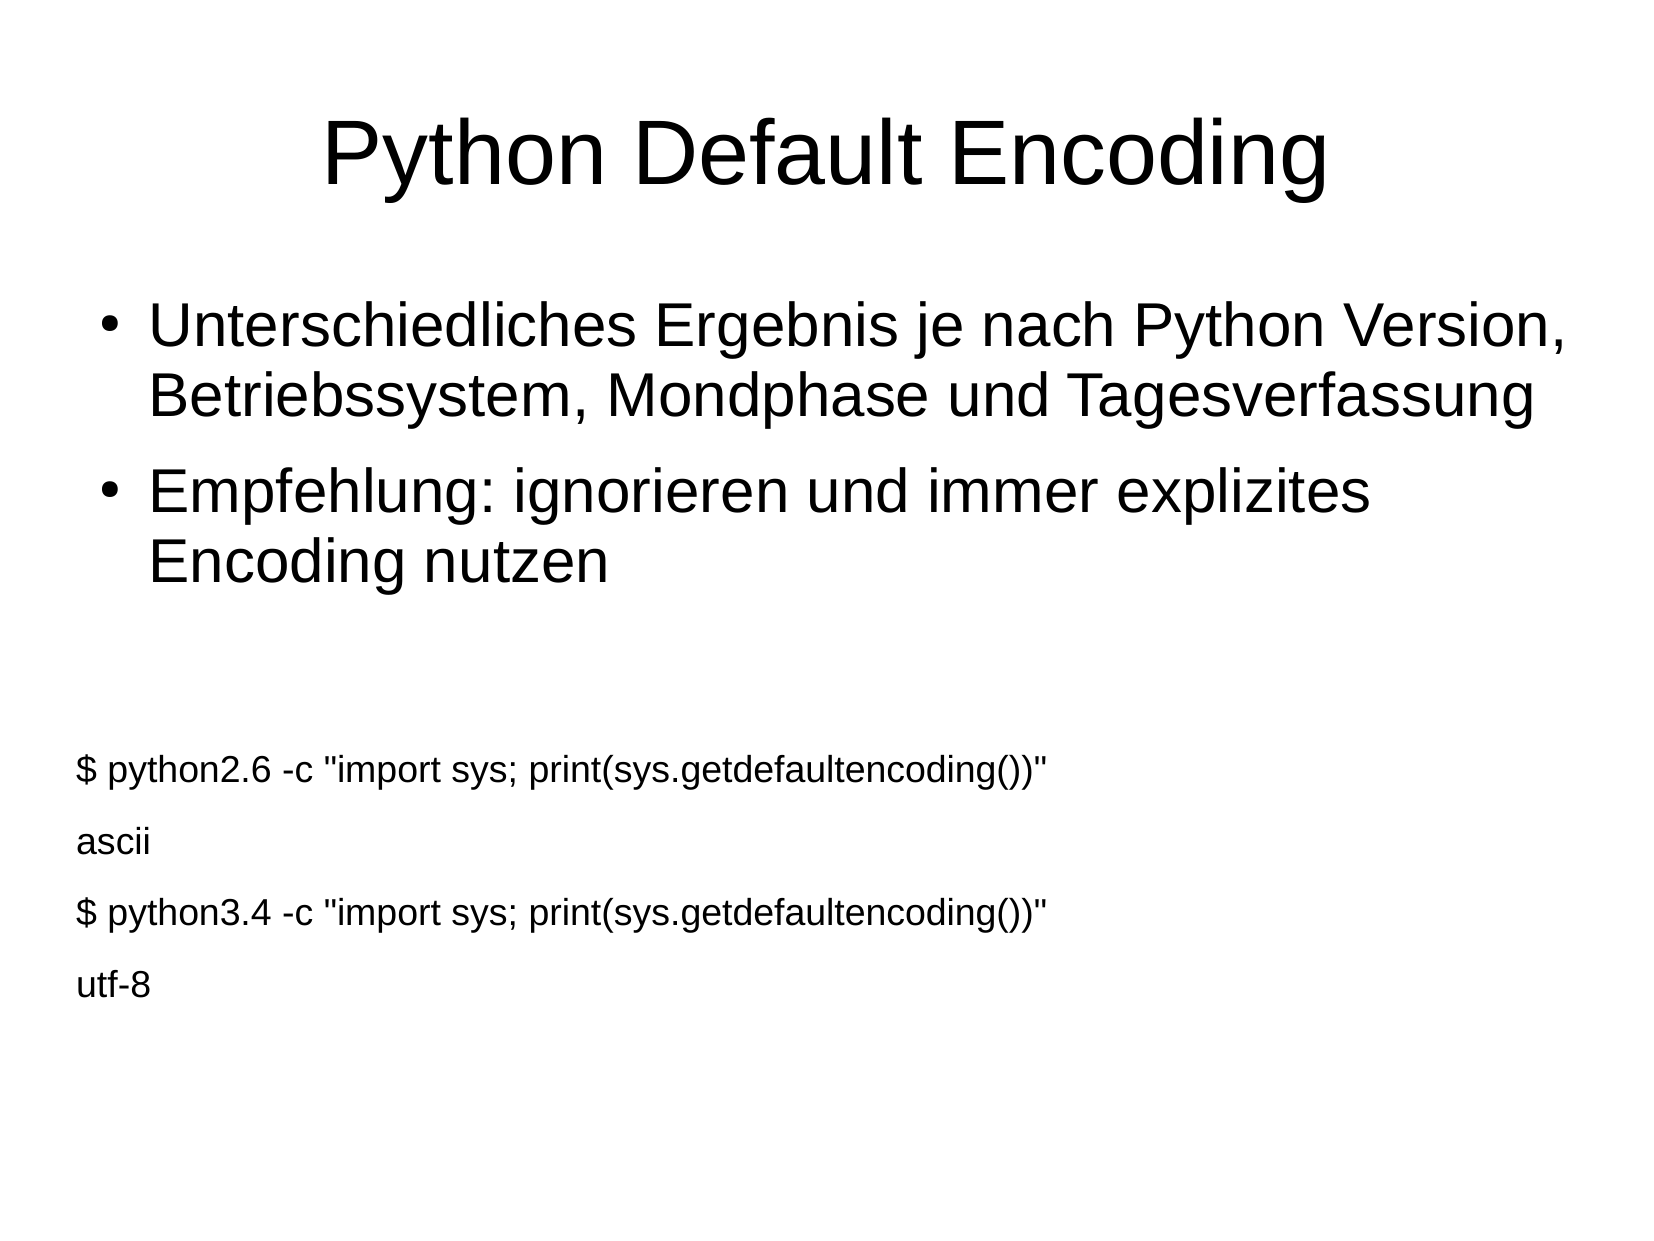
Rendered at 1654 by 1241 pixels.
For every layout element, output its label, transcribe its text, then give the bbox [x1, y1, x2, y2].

list $ python2.6 -c "import sys; print(sys.getdefaultencoding())" ascii $ python3.4 -c "import sys; print(sys.getdefaultencoding())" utf-8 [76, 748, 1565, 1059]
title Python Default Encoding [82, 49, 1571, 257]
list Unterschiedliches Ergebnis je nach Python Version, Betriebssystem, Mondphase und Tagesverfassung Empfehlung: ignorieren und immer explizites Encoding nutzen [82, 290, 1571, 601]
